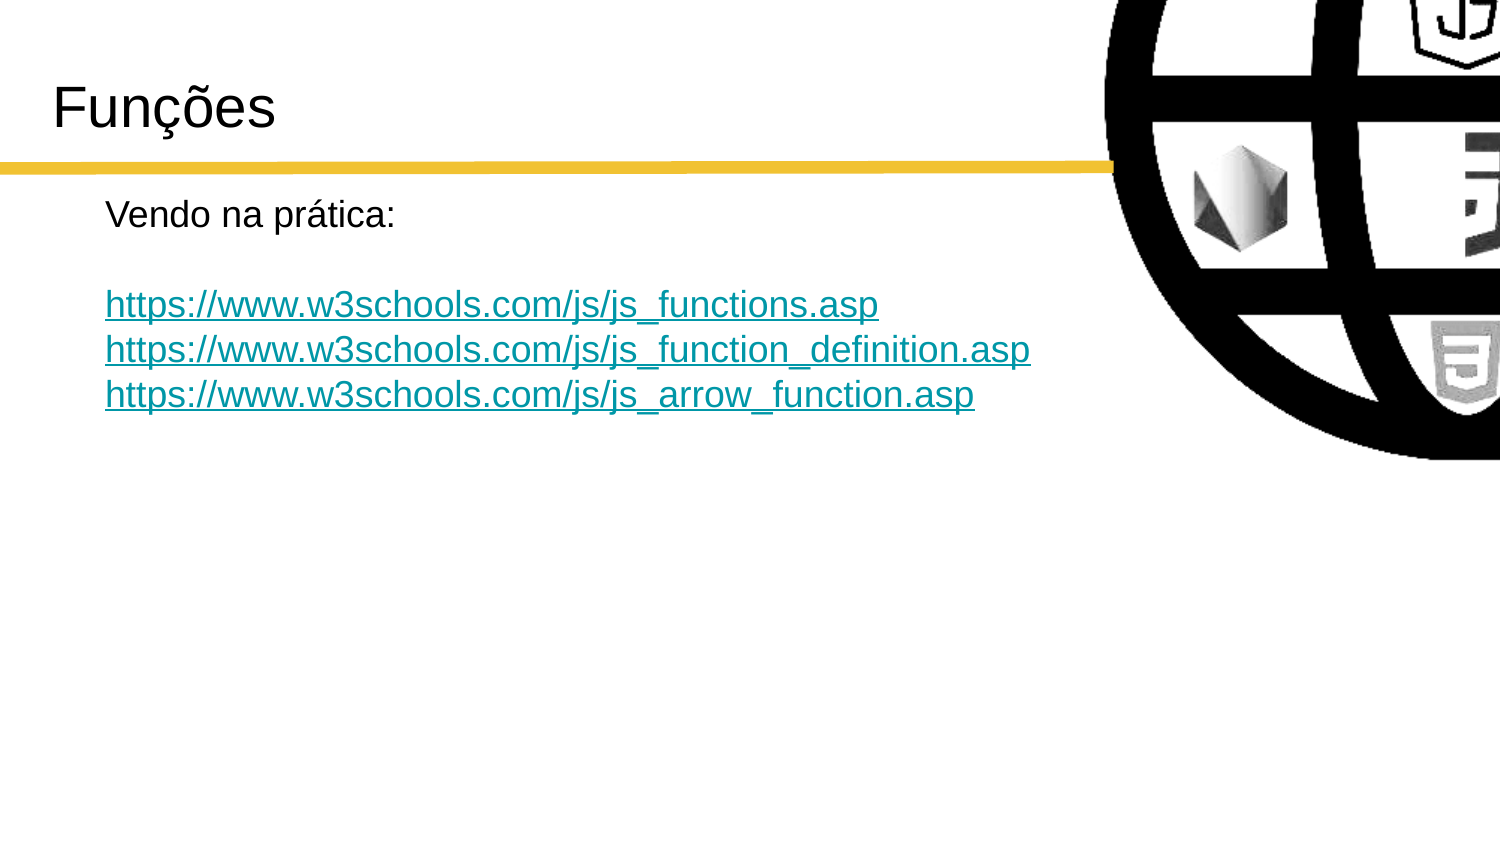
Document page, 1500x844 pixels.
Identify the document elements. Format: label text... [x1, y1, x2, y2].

text_box Vendo na prática: https://www.w3schools.com/js/js_functions.asp https://www.w3schools.com/js/js_function_definition.asp https://www.w3schools.com/js/js_arrow_function.asp [90, 182, 1106, 526]
picture [1078, 0, 1500, 532]
text_box Funções [37, 33, 1463, 175]
